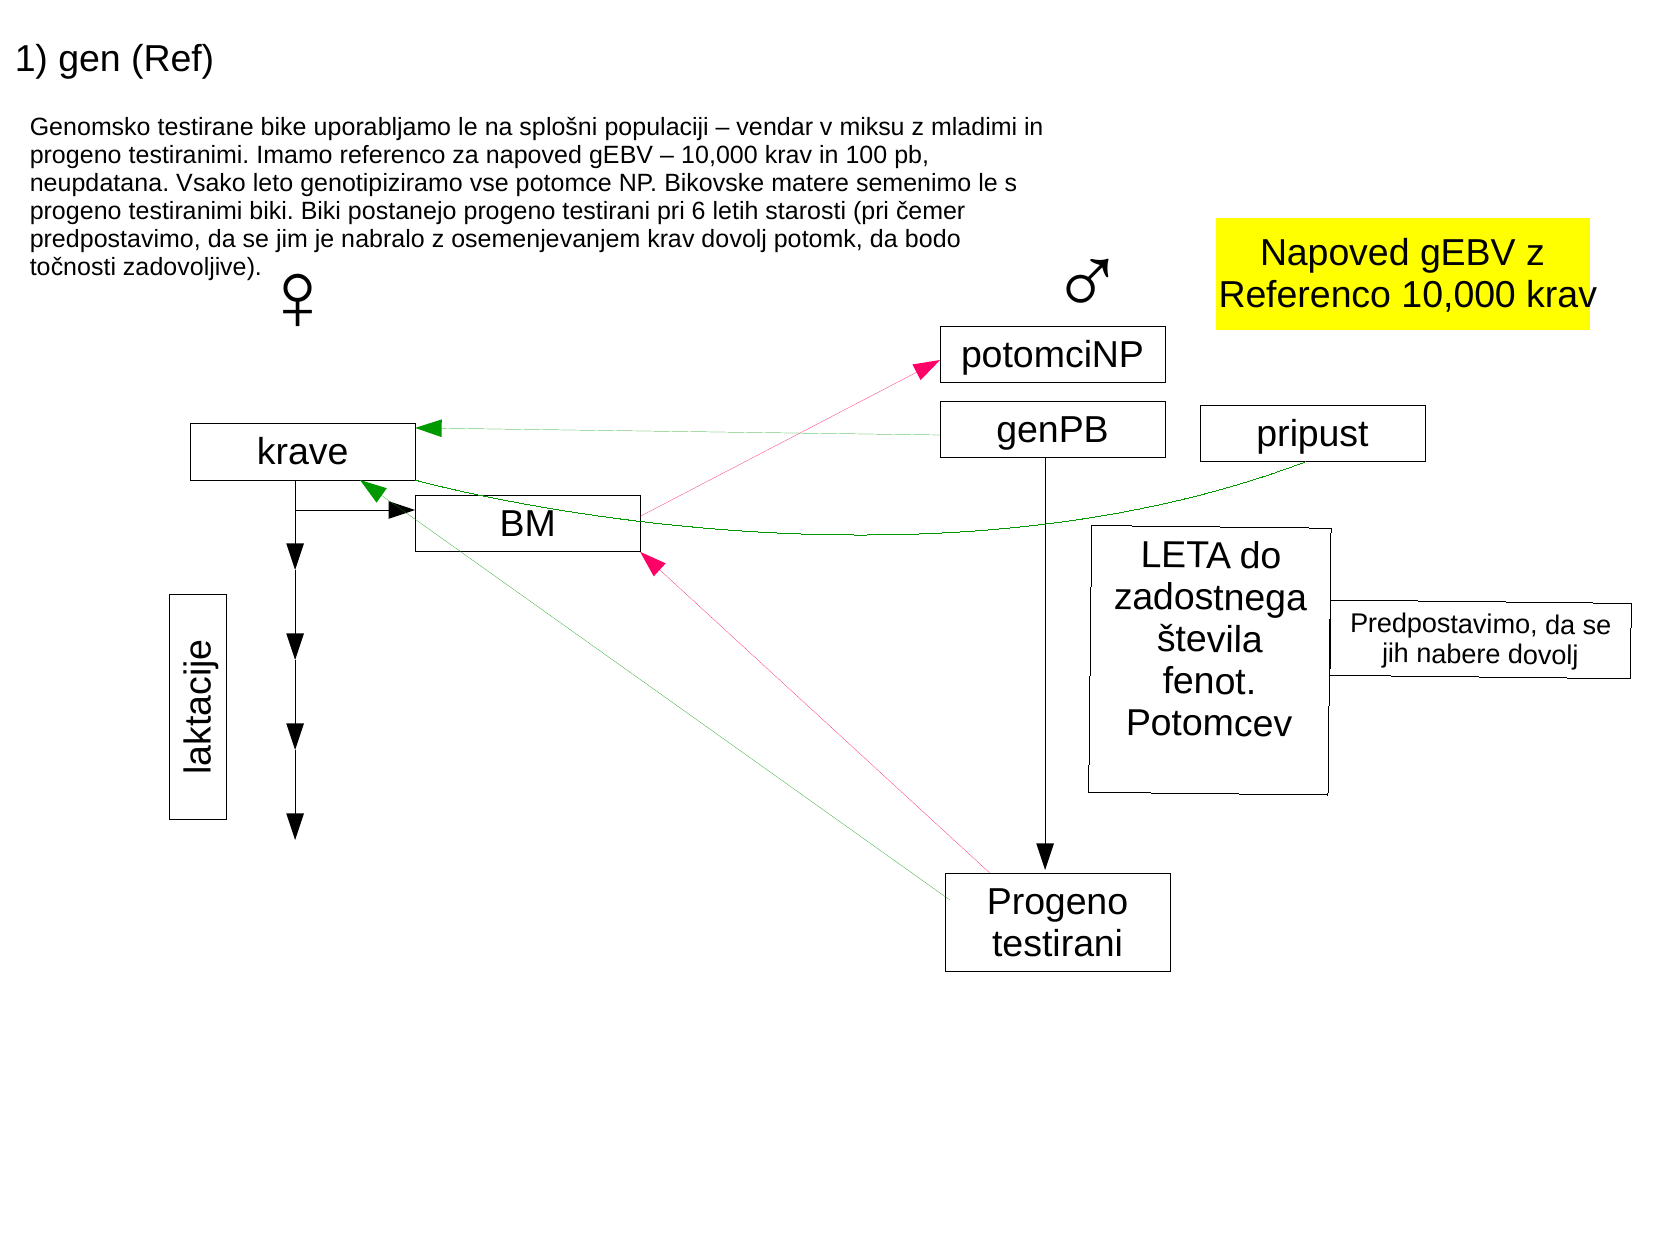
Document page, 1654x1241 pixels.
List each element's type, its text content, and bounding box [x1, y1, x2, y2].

text_box potomciNP [940, 326, 1166, 383]
text_box ♀ [135, 316, 461, 451]
text_box Progeno testirani [945, 873, 1171, 972]
text_box genPB [940, 401, 1166, 458]
text_box Genomsko testirane bike uporabljamo le na splošni populaciji – vendar v miksu z mladimi in progeno testiranimi. Imamo referenco za napoved gEBV – 10,000 krav in 100 pb, neupdatana. Vsako leto genotipiziramo vse potomce NP. Bikovske matere semenimo le s progeno testiranimi biki. Biki postanejo progeno testirani pri 6 letih starosti (pri čemer predpostavimo, da se jim je nabralo z osemenjevanjem krav dovolj potomk, da bodo točnosti zadovoljive). [15, 105, 1066, 316]
text_box ♂ [925, 217, 1251, 436]
text_box laktacije [169, 594, 227, 820]
text_box krave [190, 451, 416, 481]
text_box Napoved gEBV z Referenco 10,000 krav [1215, 217, 1591, 331]
text_box BM [415, 495, 641, 552]
text_box pripust [1200, 405, 1426, 462]
text_box LETA do zadostnega števila fenot. Potomcev [1088, 525, 1332, 796]
text_box Predpostavimo, da se jih nabere dovolj [1329, 600, 1632, 679]
text_box BM [415, 520, 459, 552]
text_box 1) gen (Ref) [0, 30, 631, 87]
